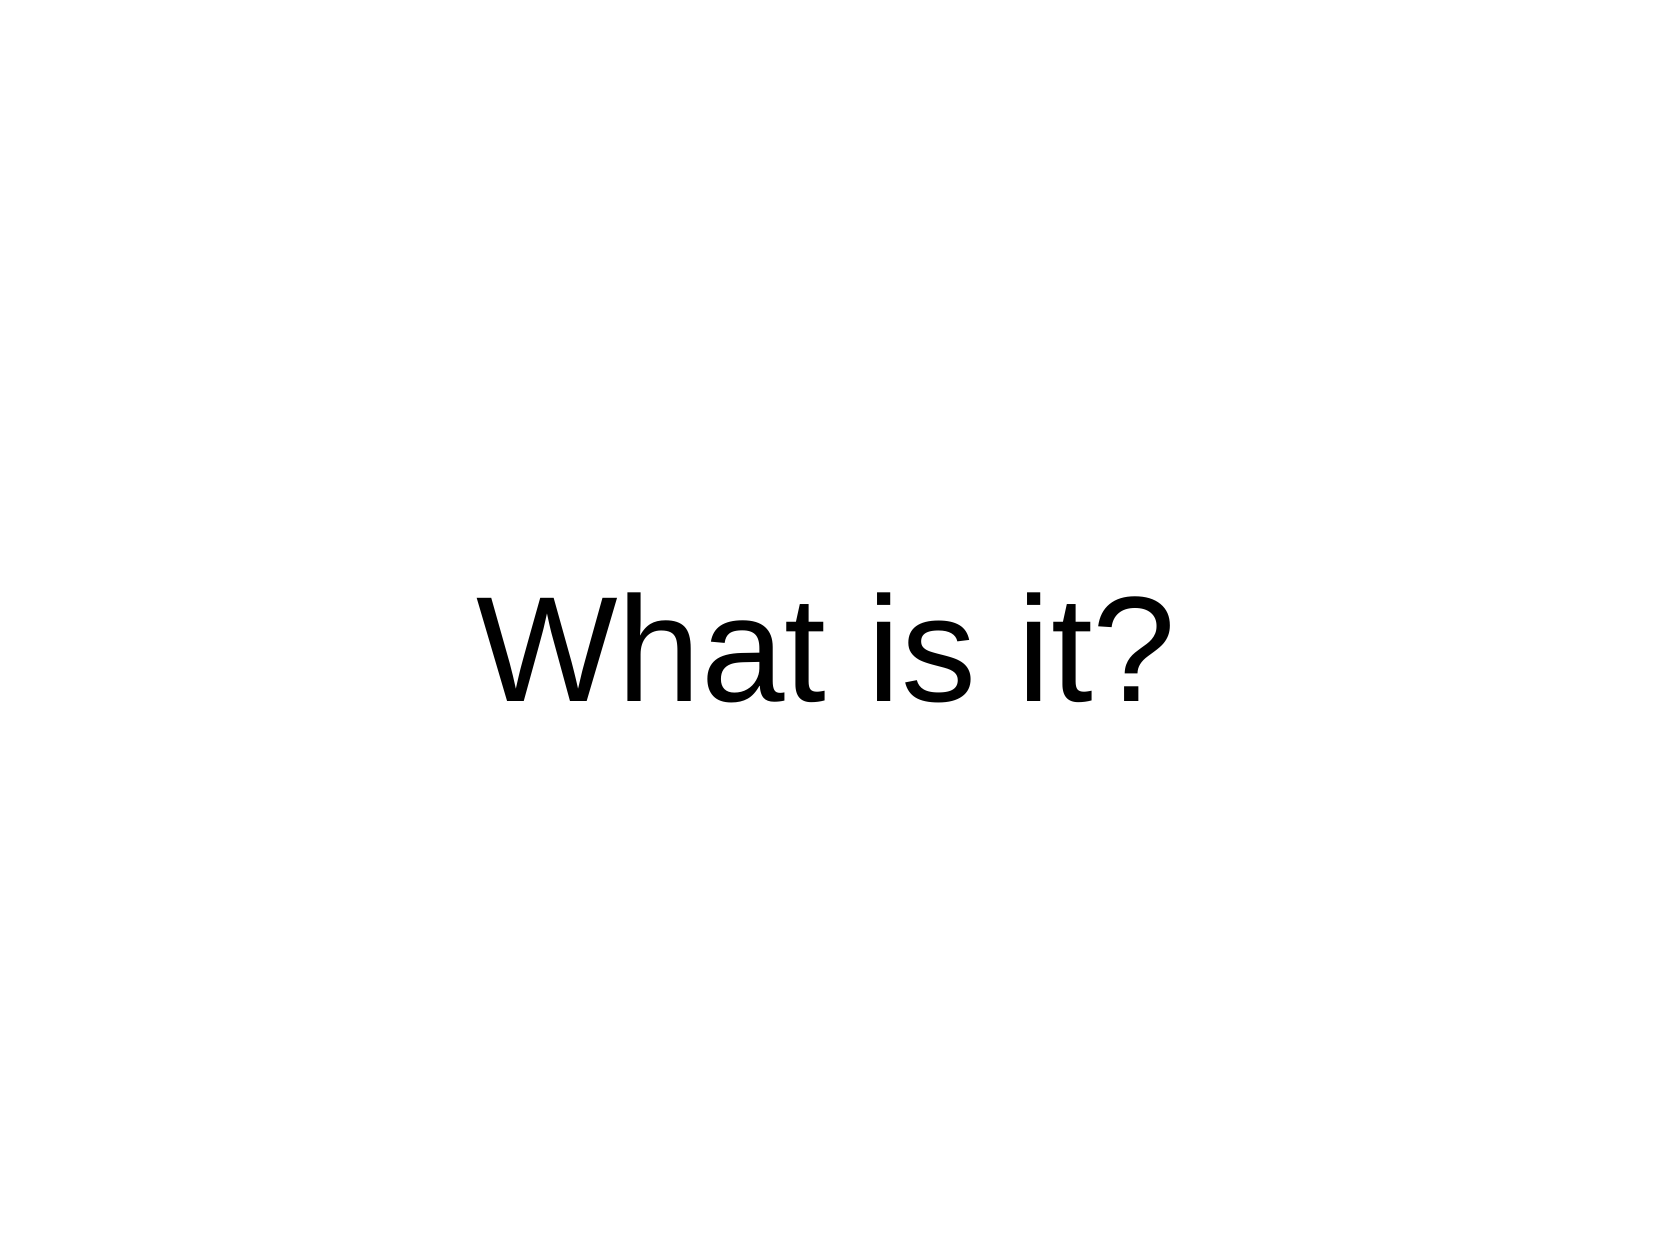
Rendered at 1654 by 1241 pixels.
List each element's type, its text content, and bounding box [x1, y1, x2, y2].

subtitle What is it? [82, 290, 1571, 1010]
